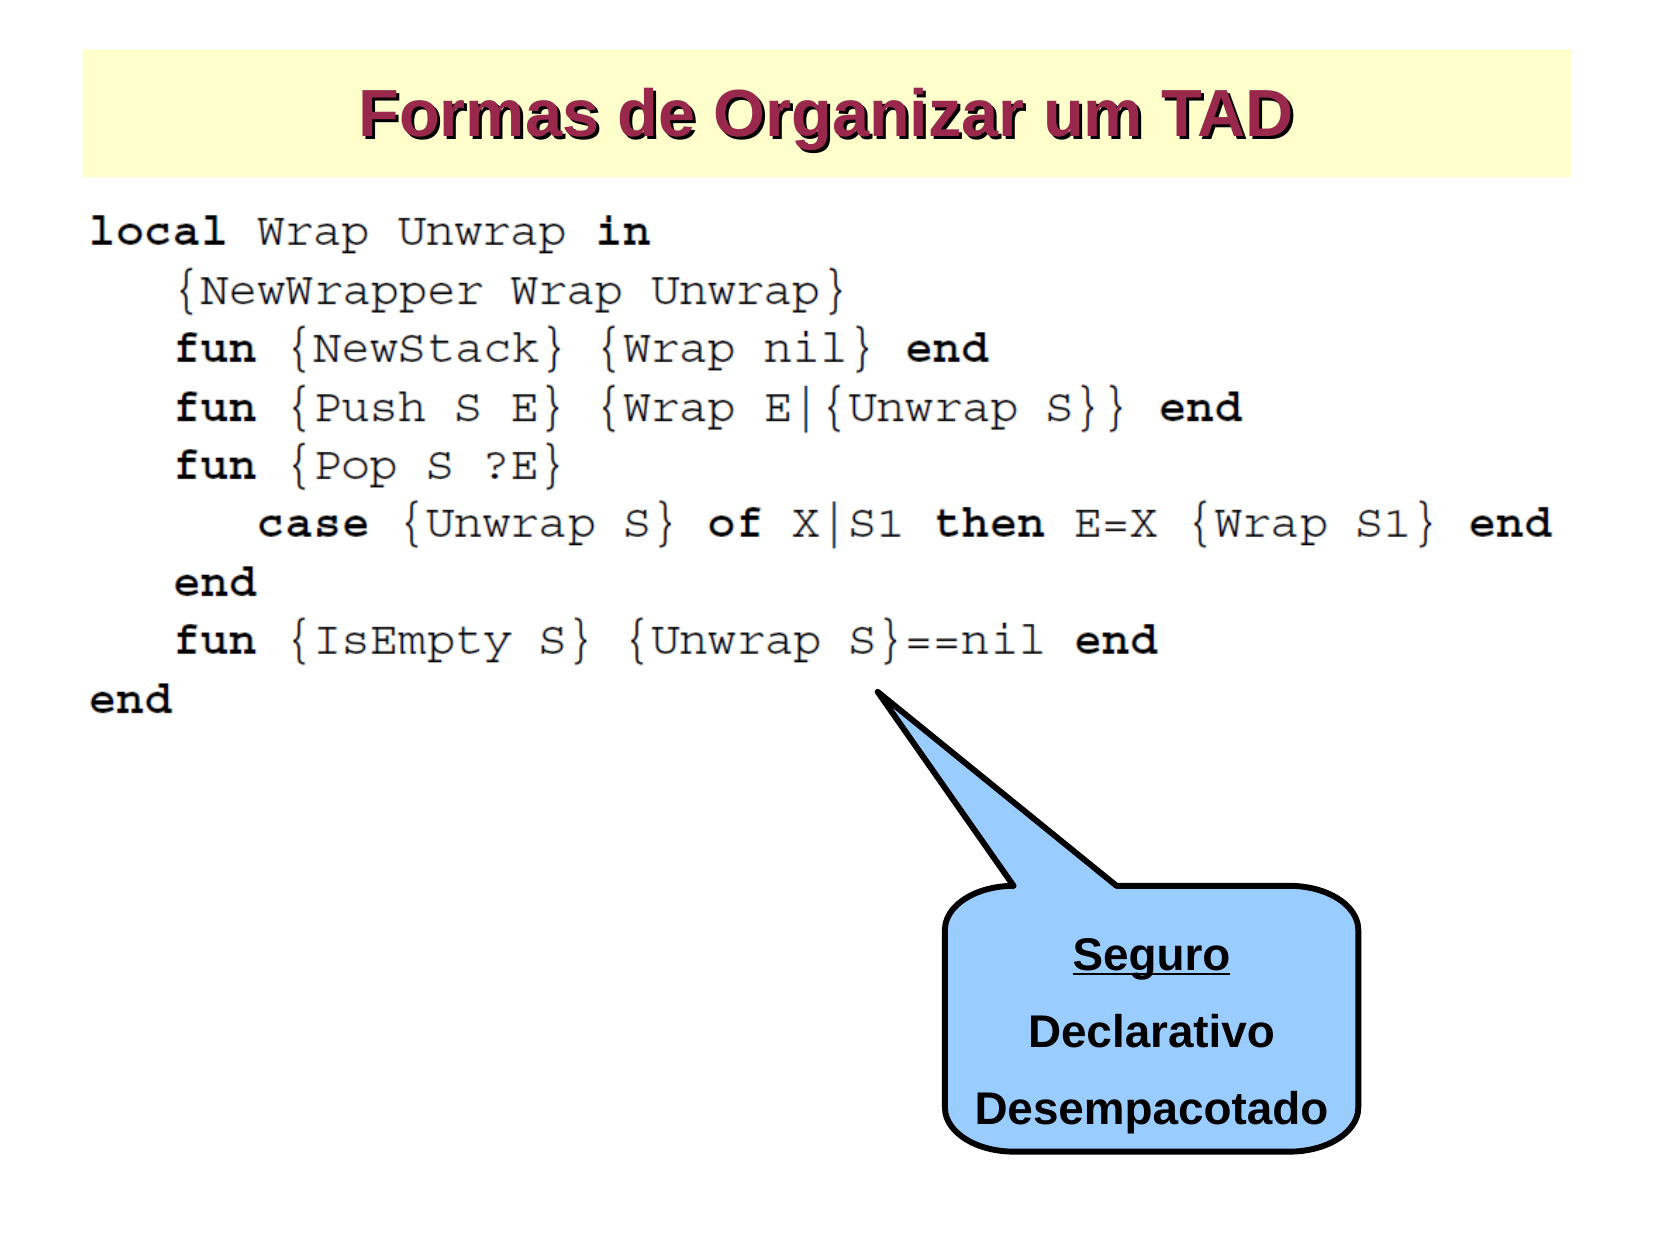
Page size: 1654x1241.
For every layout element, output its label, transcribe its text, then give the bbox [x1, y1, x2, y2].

title Formas de Organizar um TAD [82, 49, 1571, 178]
picture [88, 214, 1565, 740]
text_box Seguro Declarativo Desempacotado [877, 691, 1359, 1152]
